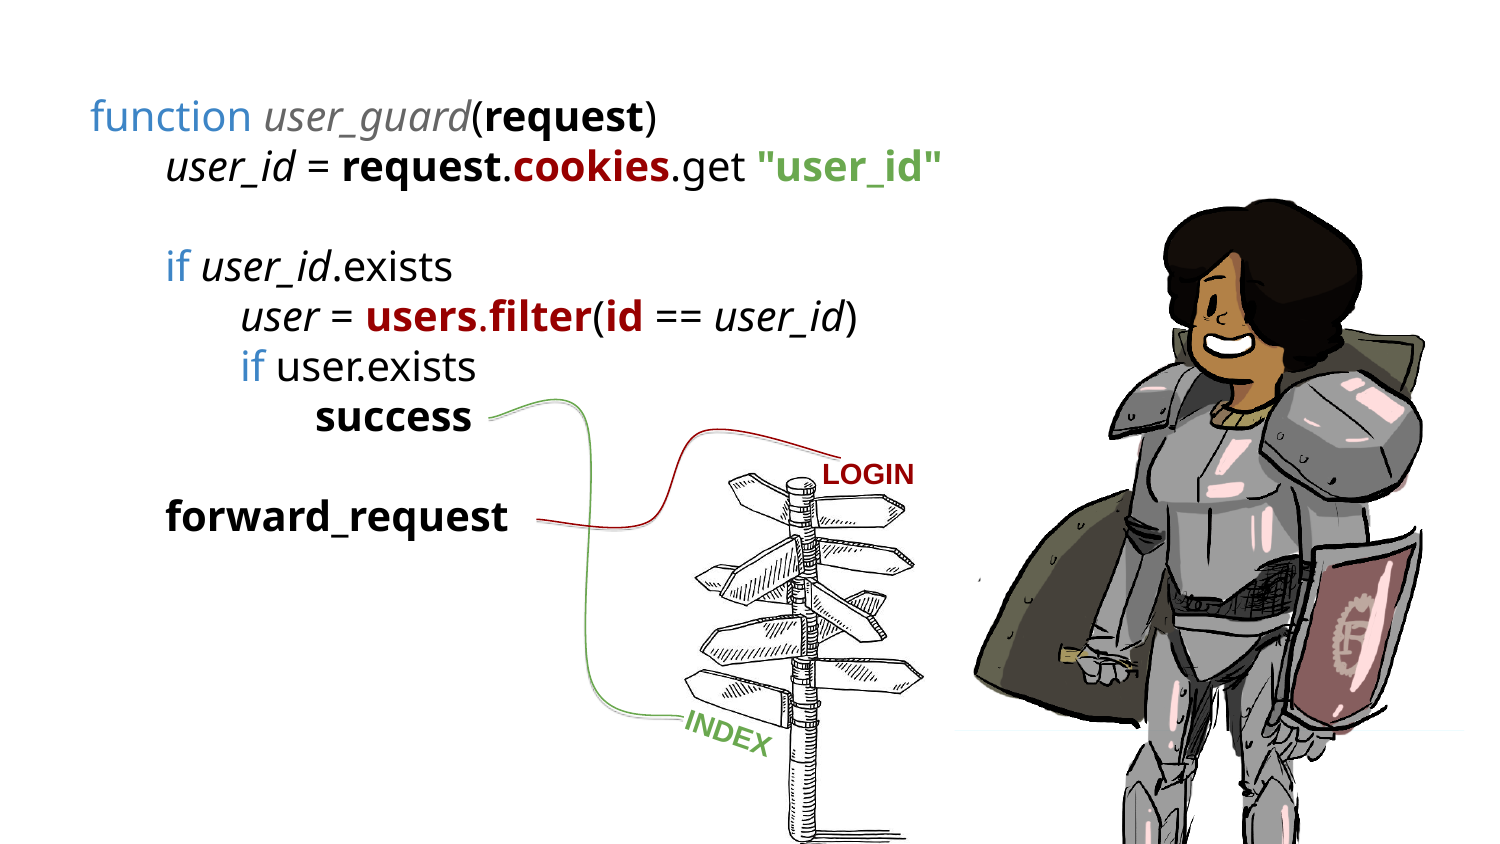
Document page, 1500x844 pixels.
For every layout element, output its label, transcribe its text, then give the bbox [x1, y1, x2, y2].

picture [660, 458, 678, 507]
text_box function user_guard(request) user_id = request.cookies.get "user_id" if user_id.exists user = users.filter(id == user_id) if user.exists success forward_request [75, 75, 1165, 556]
picture [660, 720, 668, 741]
picture [660, 458, 949, 844]
text_box LOGIN [806, 440, 930, 506]
text_box INDEX [660, 681, 798, 783]
picture [954, 185, 1465, 844]
